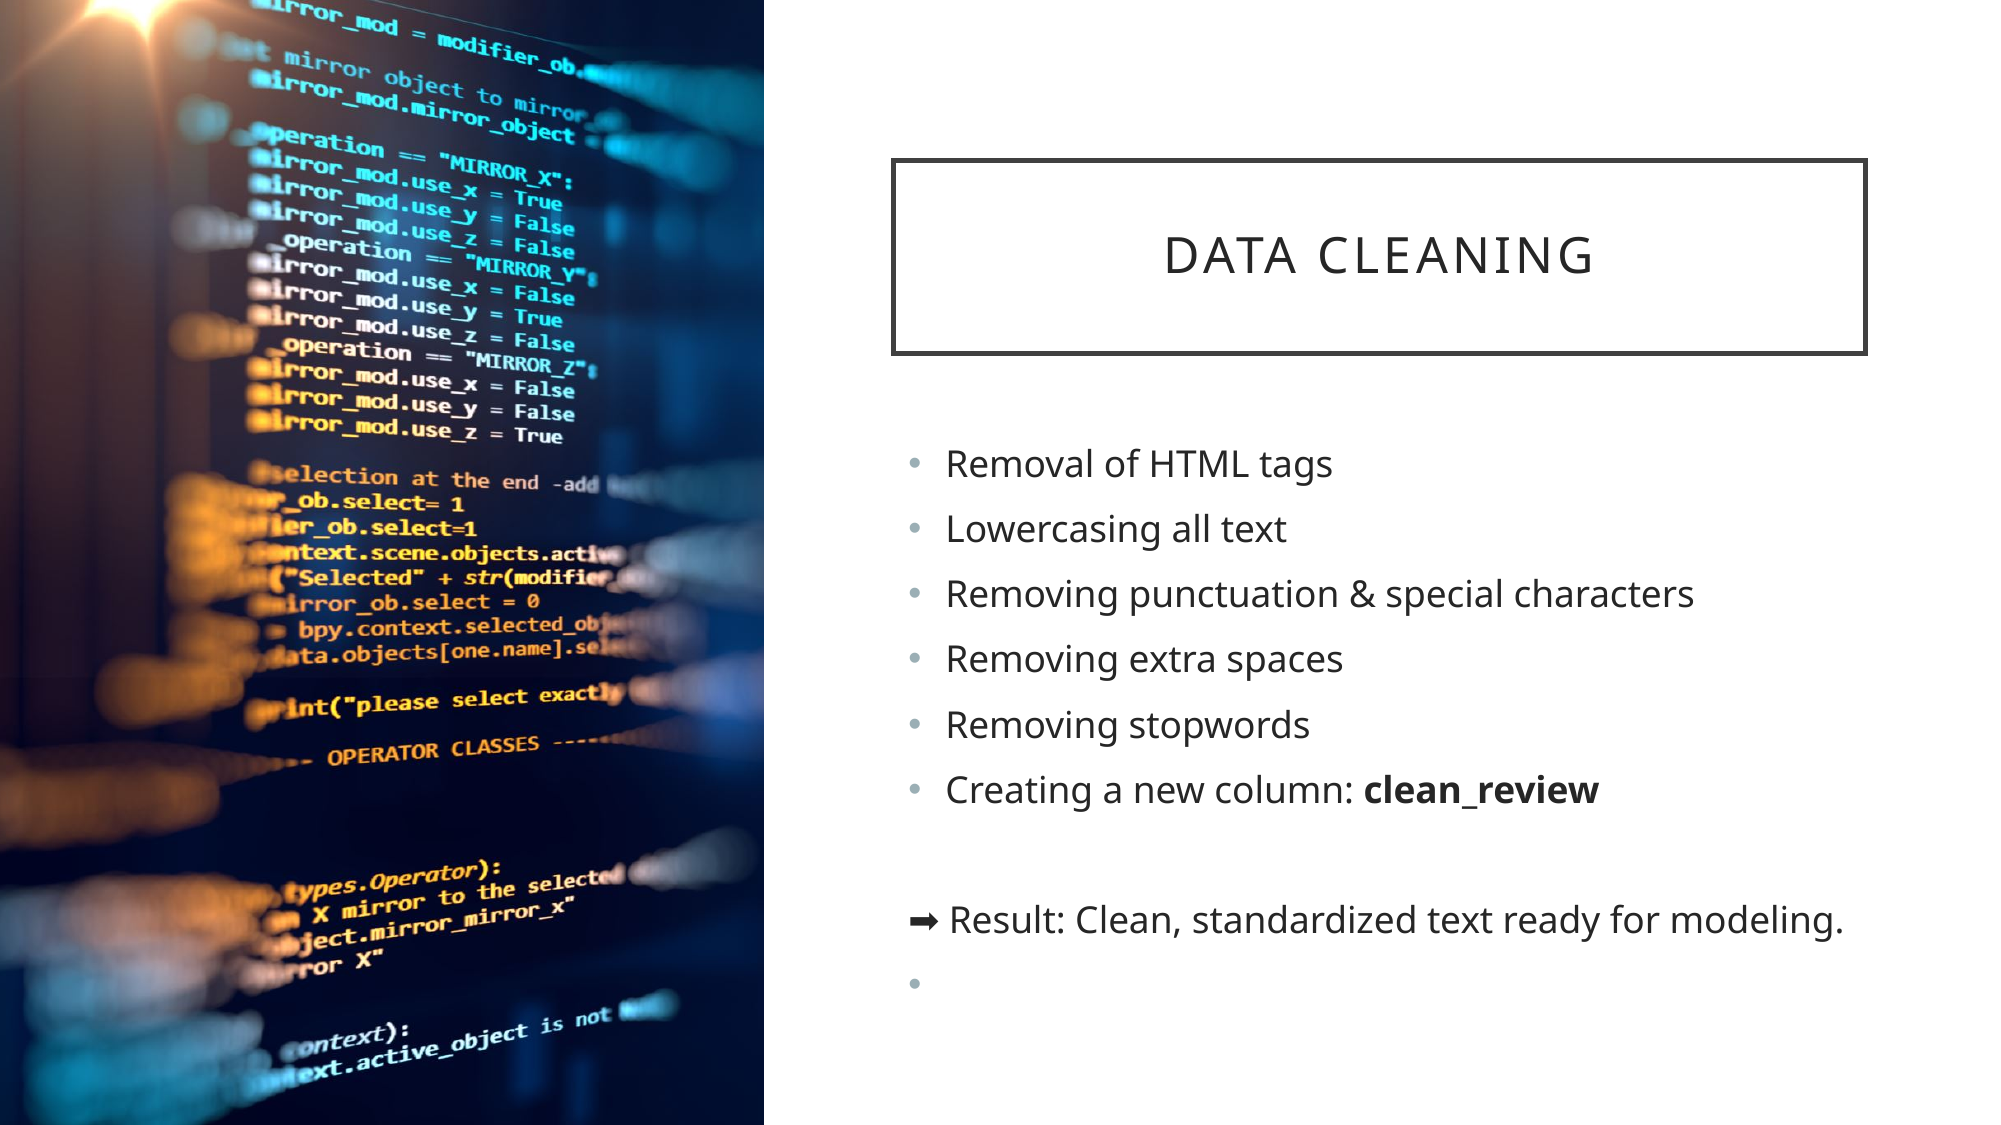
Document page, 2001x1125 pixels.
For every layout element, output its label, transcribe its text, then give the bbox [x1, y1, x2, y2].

list Removal of HTML tags Lowercasing all text Removing punctuation & special characters Removing extra spaces Removing stopwords Creating a new column: clean_review ➡️ Result: Clean, standardized text ready for modeling. [893, 433, 1866, 968]
picture [0, 0, 764, 1125]
title Data cleaning [893, 160, 1866, 354]
picture [587, 69, 603, 78]
